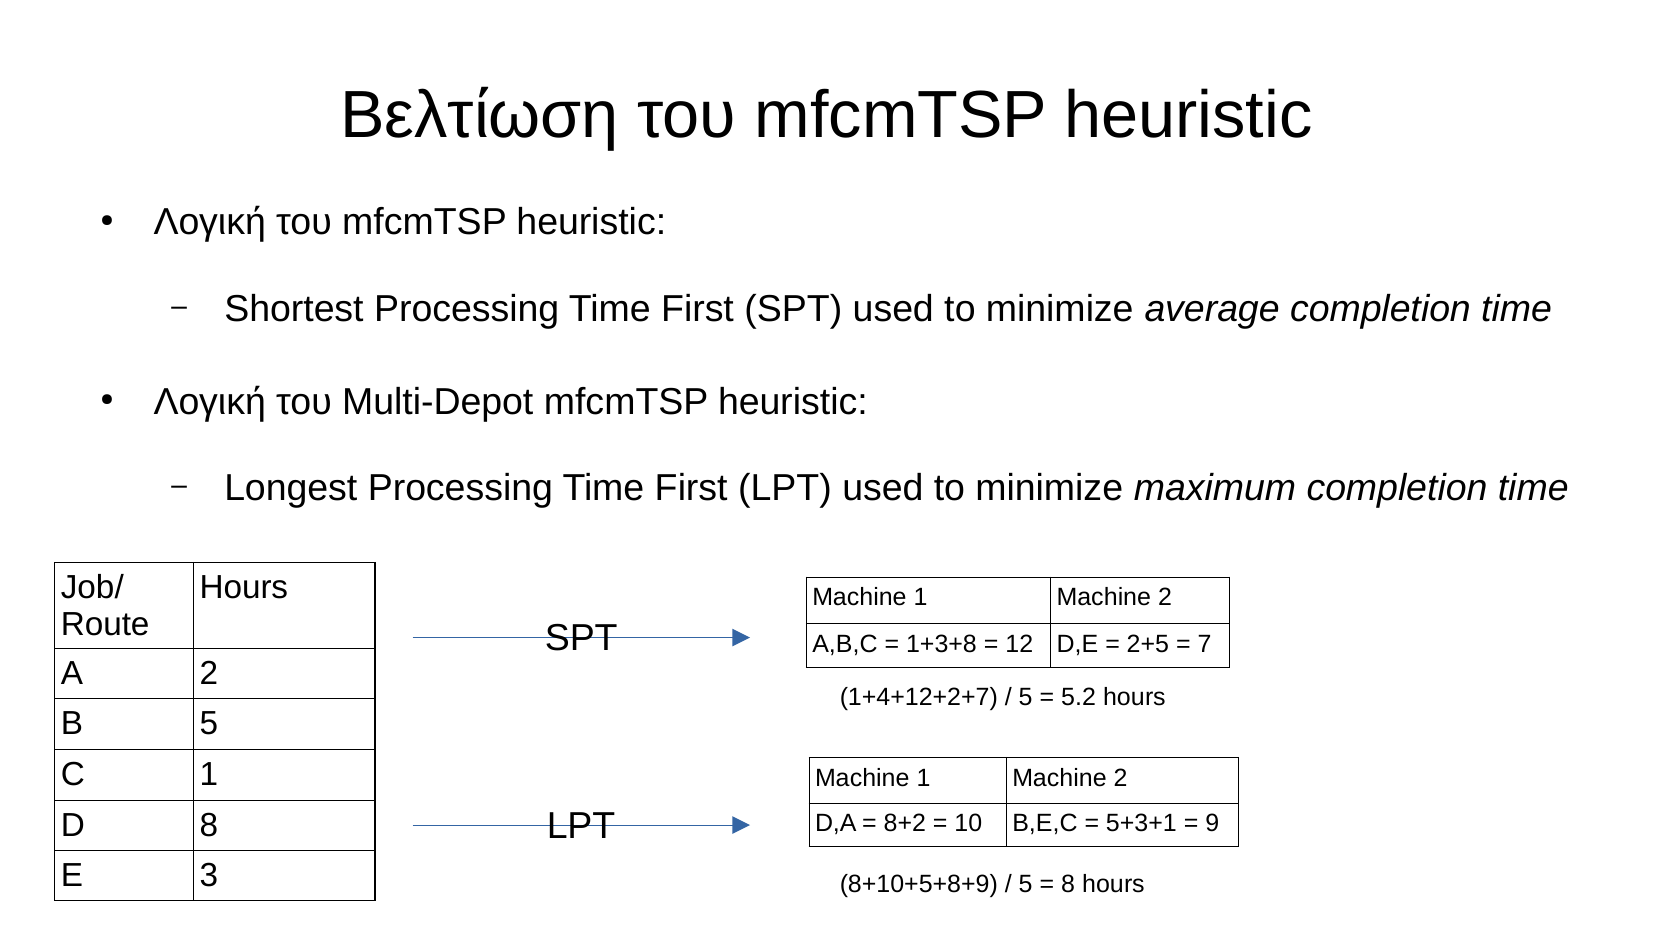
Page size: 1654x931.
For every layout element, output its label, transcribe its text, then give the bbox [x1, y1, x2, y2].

table_cell A,B,C = 1+3+8 = 12 [807, 624, 1050, 667]
table_cell 3 [194, 851, 374, 900]
table_cell 8 [194, 801, 374, 850]
table_cell A [55, 649, 193, 698]
table_cell D,E = 2+5 = 7 [1051, 624, 1229, 667]
table_cell B,E,C = 5+3+1 = 9 [1007, 804, 1238, 846]
table_cell 5 [194, 699, 374, 749]
table_cell C [55, 750, 193, 800]
text_box (1+4+12+2+7) / 5 = 5.2 hours [825, 675, 1201, 718]
table_cell 1 [194, 750, 374, 800]
table_cell D [55, 801, 193, 850]
table_cell B [55, 699, 193, 749]
list Λογική του mfcmTSP heuristic: Shortest Processing Time First (SPT) used to minimize average completion time Λογική του Multi-Depot mfcmTSP heuristic: Longest Processing Time First (LPT) used to minimize maximum completion time [82, 180, 1571, 863]
table_header Machine 1 [810, 758, 1006, 803]
table_header Job/Route [55, 563, 193, 648]
table_header Machine 2 [1007, 758, 1238, 803]
table_header Hours [194, 563, 374, 648]
table_cell 2 [194, 649, 374, 698]
text_box (8+10+5+8+9) / 5 = 8 hours [825, 862, 1238, 906]
table_header Machine 2 [1051, 578, 1229, 623]
title Βελτίωση του mfcmTSP heuristic [82, 37, 1571, 180]
table_cell E [55, 851, 193, 900]
table_cell D,A = 8+2 = 10 [810, 804, 1006, 846]
table_header Machine 1 [807, 578, 1050, 623]
